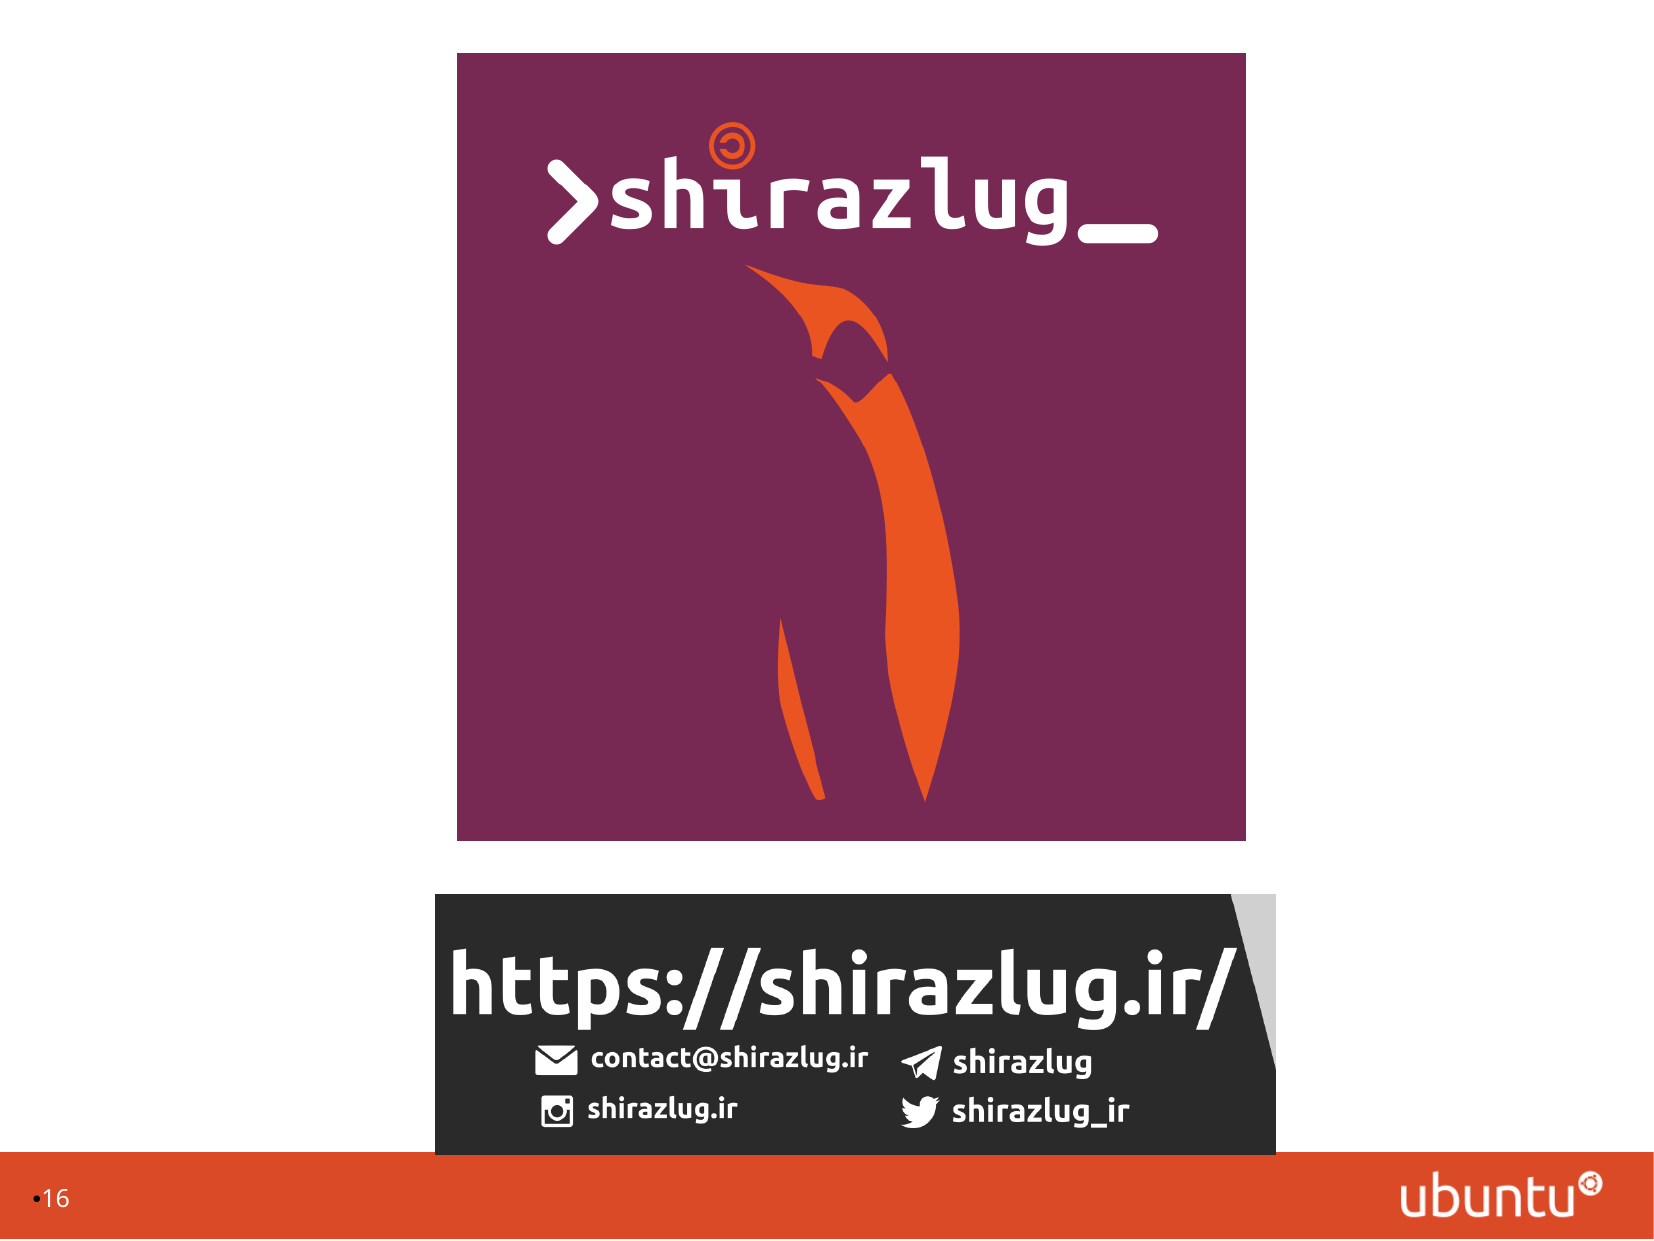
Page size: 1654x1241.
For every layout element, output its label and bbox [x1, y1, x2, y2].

picture [457, 53, 1246, 841]
picture [0, 894, 1654, 1239]
